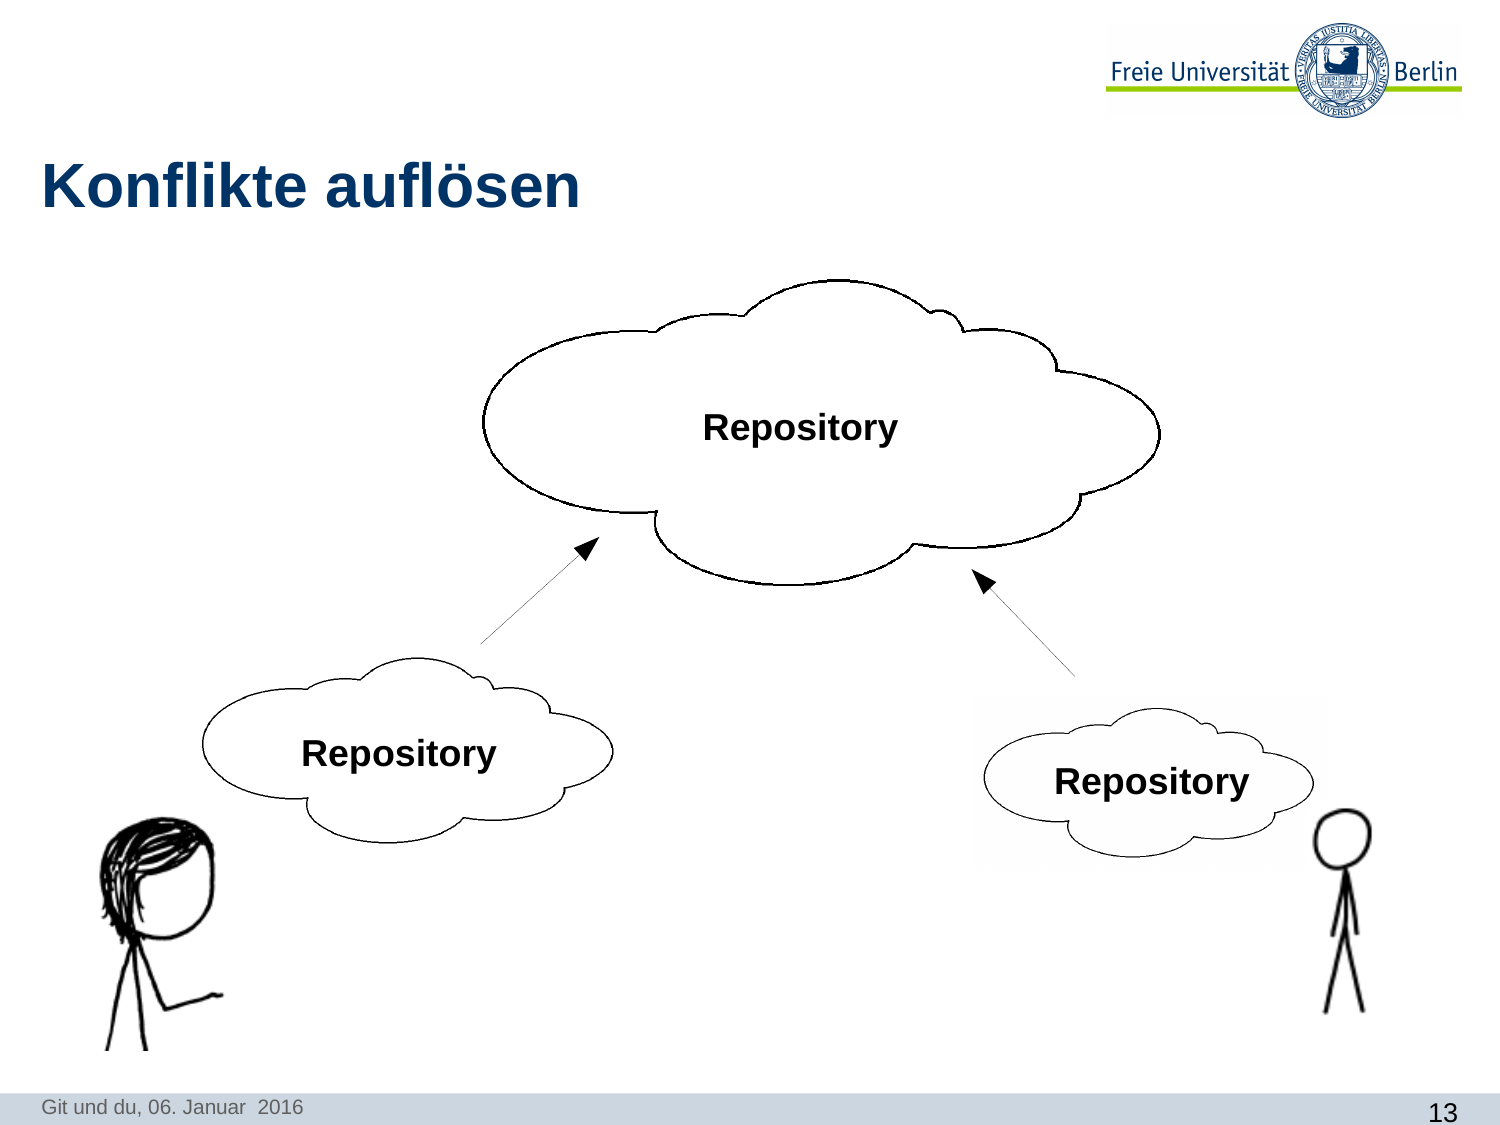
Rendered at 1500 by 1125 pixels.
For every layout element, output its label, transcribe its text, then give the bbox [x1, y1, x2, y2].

list Repository [702, 405, 946, 462]
title Konflikte auflösen [41, 150, 1460, 221]
picture [456, 257, 1190, 612]
list Repository [1054, 759, 1297, 817]
picture [971, 697, 1376, 1019]
picture [1106, 23, 1462, 118]
list Repository [301, 731, 545, 788]
picture [81, 644, 631, 1051]
